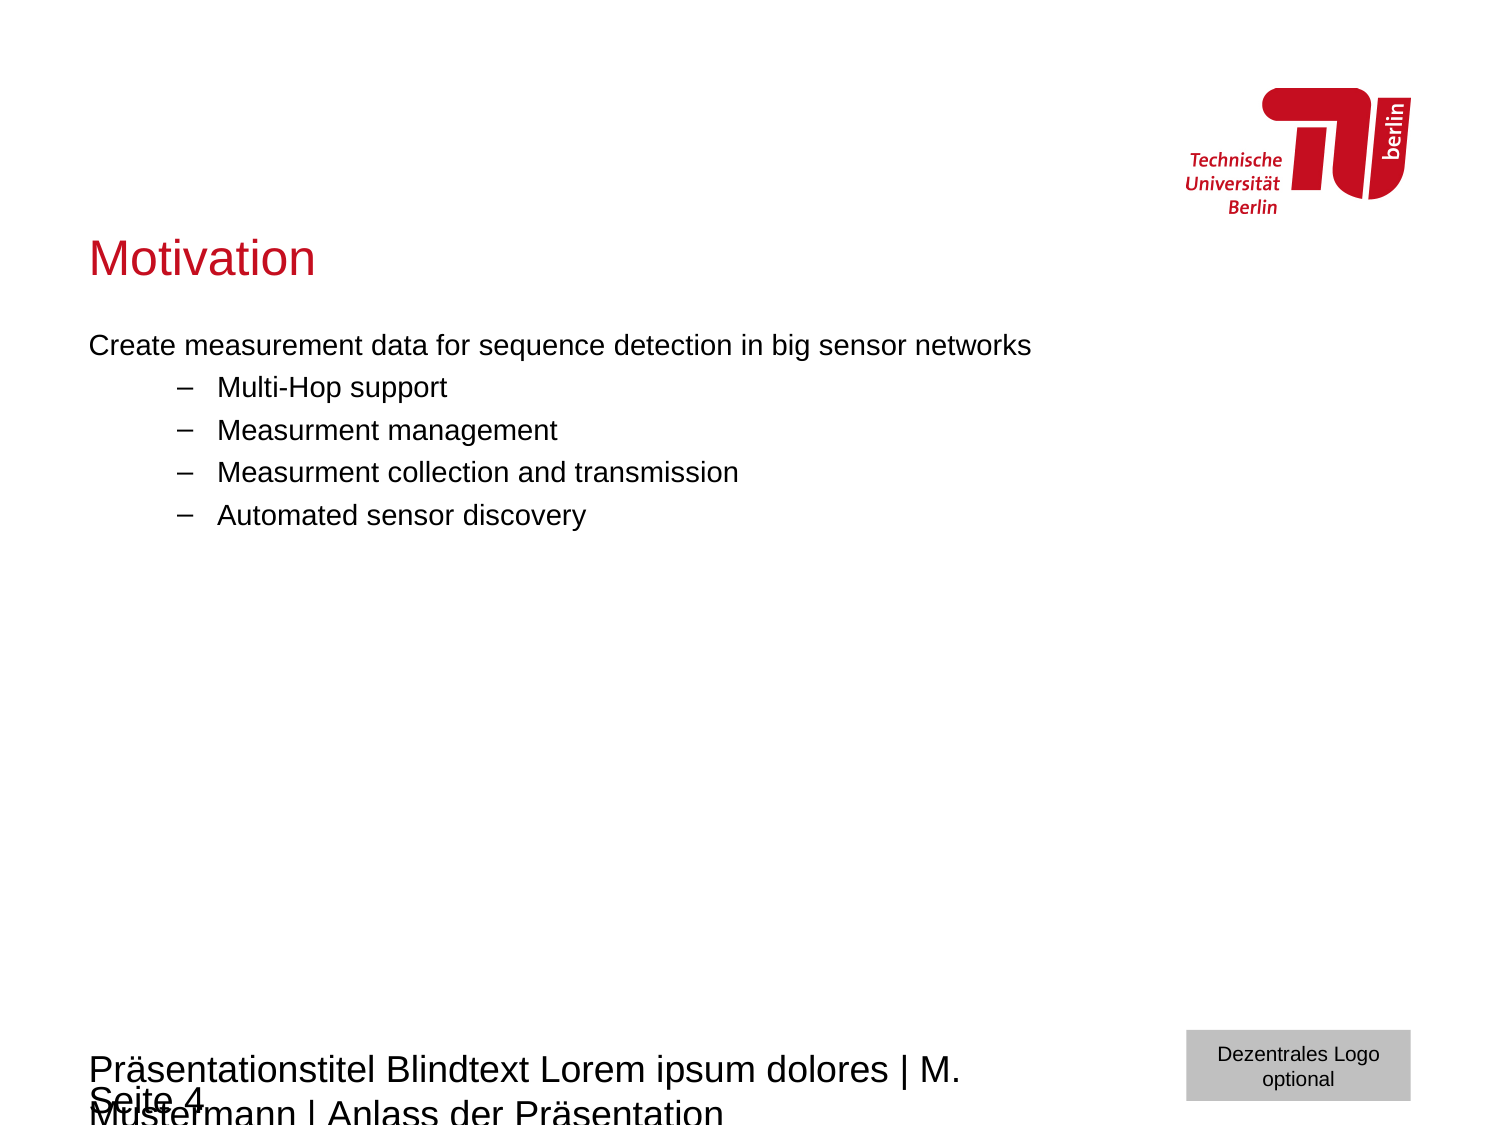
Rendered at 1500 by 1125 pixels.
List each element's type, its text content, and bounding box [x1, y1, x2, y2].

picture [1186, 88, 1411, 214]
title Motivation [88, 222, 1411, 286]
list Create measurement data for sequence detection in big sensor networks Multi-Hop support Measurment management Measurment collection and transmission Automated sensor discovery [88, 315, 1411, 983]
